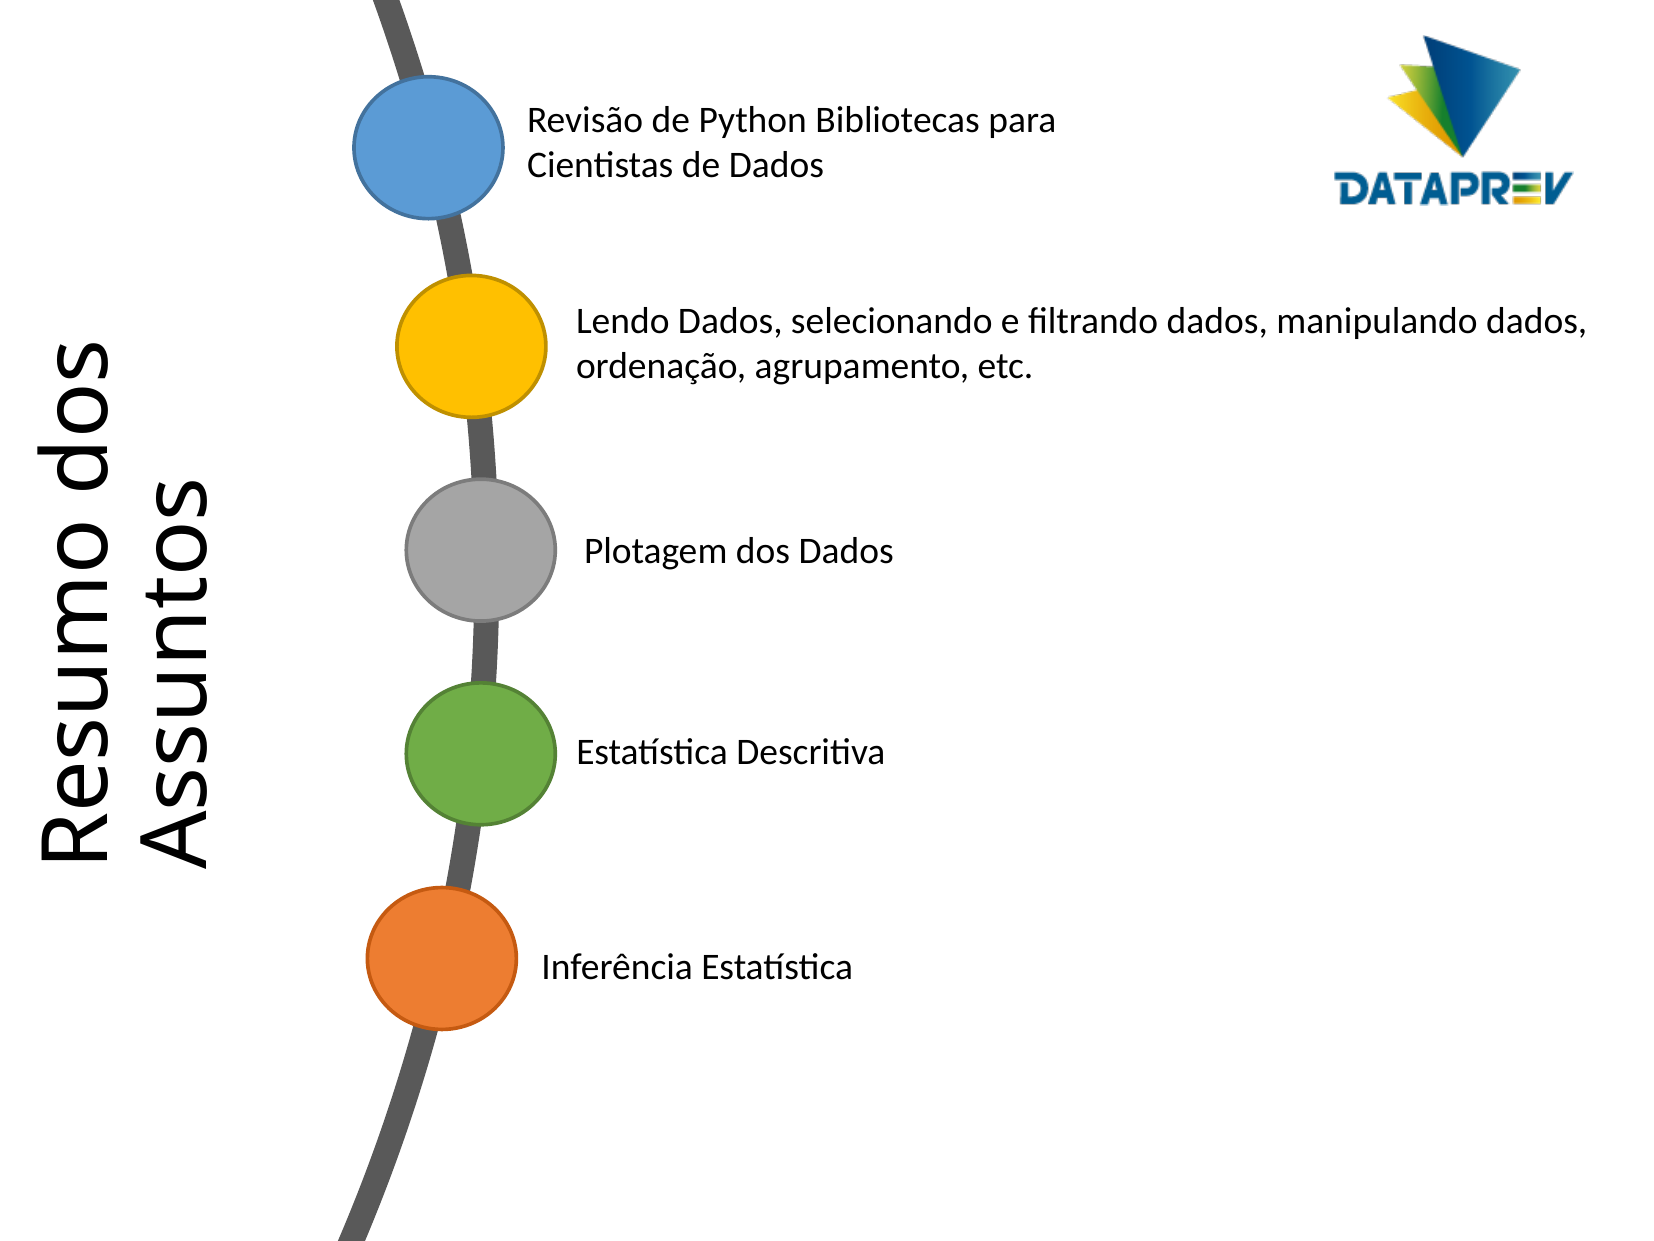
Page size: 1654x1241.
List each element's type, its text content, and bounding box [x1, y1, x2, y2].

text_box [406, 682, 556, 825]
text_box [367, 887, 517, 1030]
text_box Revisão de Python Bibliotecas para Cientistas de Dados [512, 88, 1201, 193]
text_box Resumo dos Assuntos [18, 0, 236, 885]
text_box [396, 275, 546, 418]
text_box Estatística Descritiva [561, 719, 1428, 780]
text_box [406, 479, 556, 622]
picture [1334, 35, 1574, 206]
text_box Plotagem dos Dados [569, 518, 1436, 579]
text_box Inferência Estatística [526, 934, 1393, 995]
text_box Lendo Dados, selecionando e filtrando dados, manipulando dados, ordenação, agrupamento, etc. [561, 288, 1654, 394]
text_box [353, 76, 503, 219]
